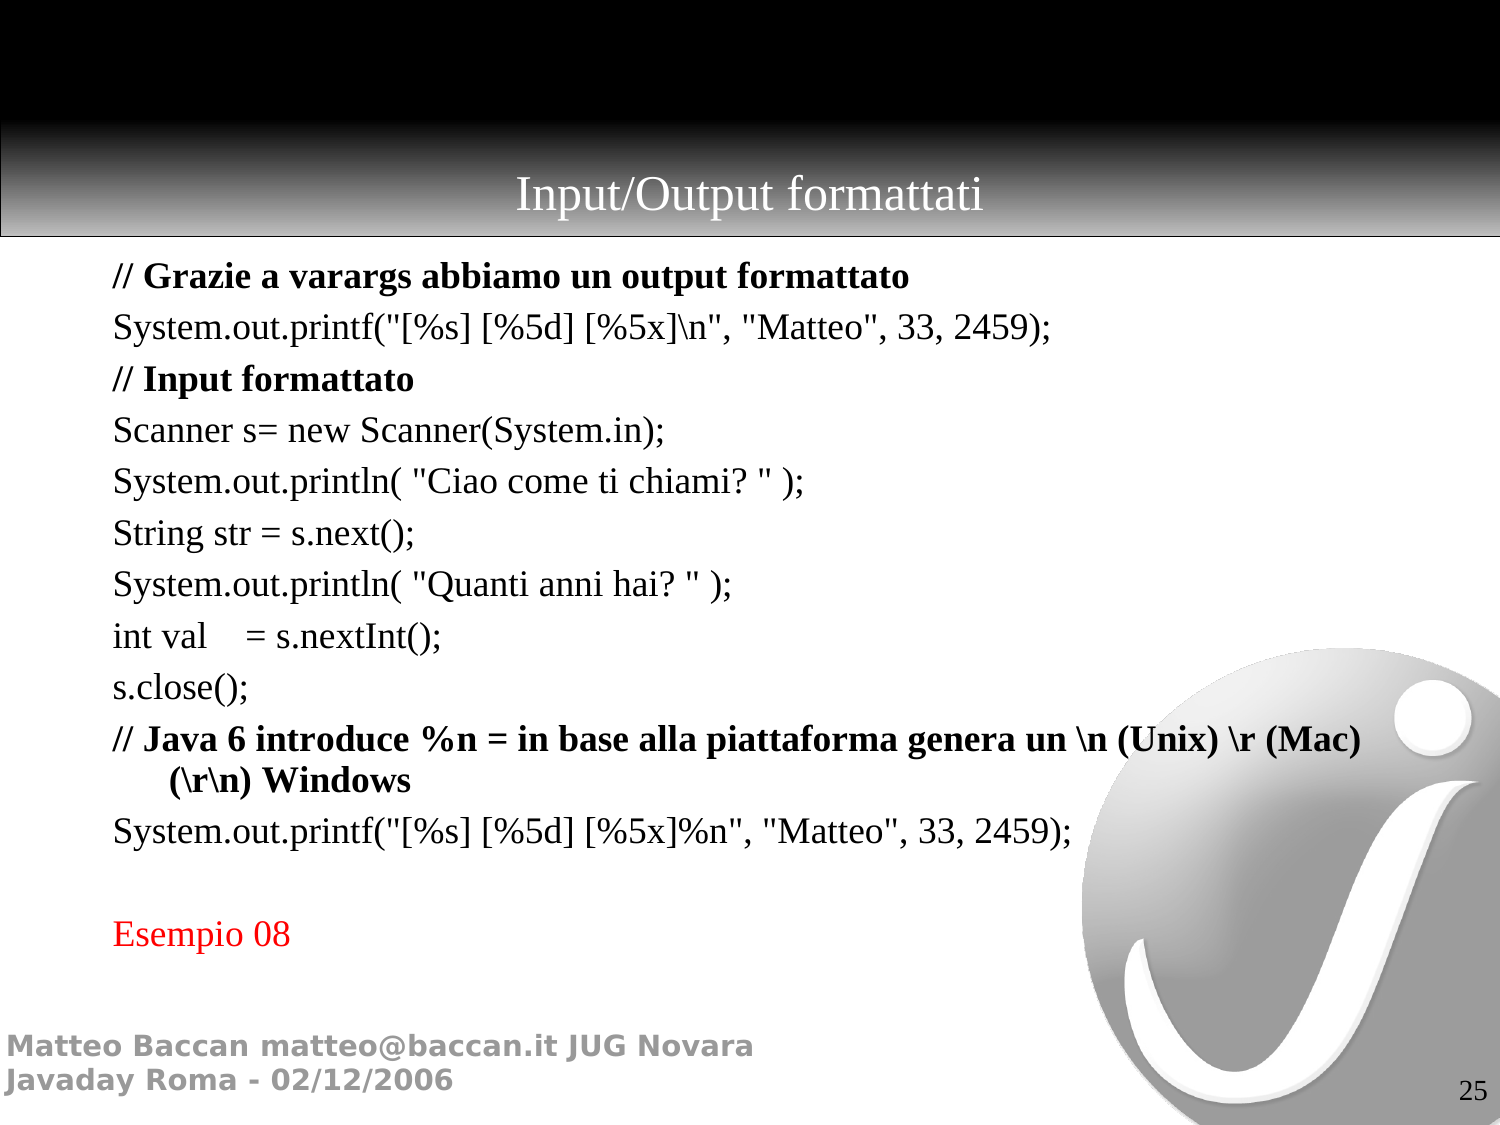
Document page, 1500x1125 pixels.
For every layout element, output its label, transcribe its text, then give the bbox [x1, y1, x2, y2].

title Input/Output formattati [112, 99, 1388, 255]
list // Grazie a varargs abbiamo un output formattato System.out.printf("[%s] [%5d] [%5x]\n", "Matteo", 33, 2459); // Input formattato Scanner s= new Scanner(System.in); System.out.println( "Ciao come ti chiami? " ); String str = s.next(); System.out.println( "Quanti anni hai? " ); int val = s.nextInt(); s.close(); // Java 6 introduce %n = in base alla piattaforma genera un \n (Unix) \r (Mac) (\r\n) Windows System.out.printf("[%s] [%5d] [%5x]%n", "Matteo", 33, 2459); Esempio 08 [112, 255, 1388, 1009]
picture [1081, 648, 1500, 1125]
